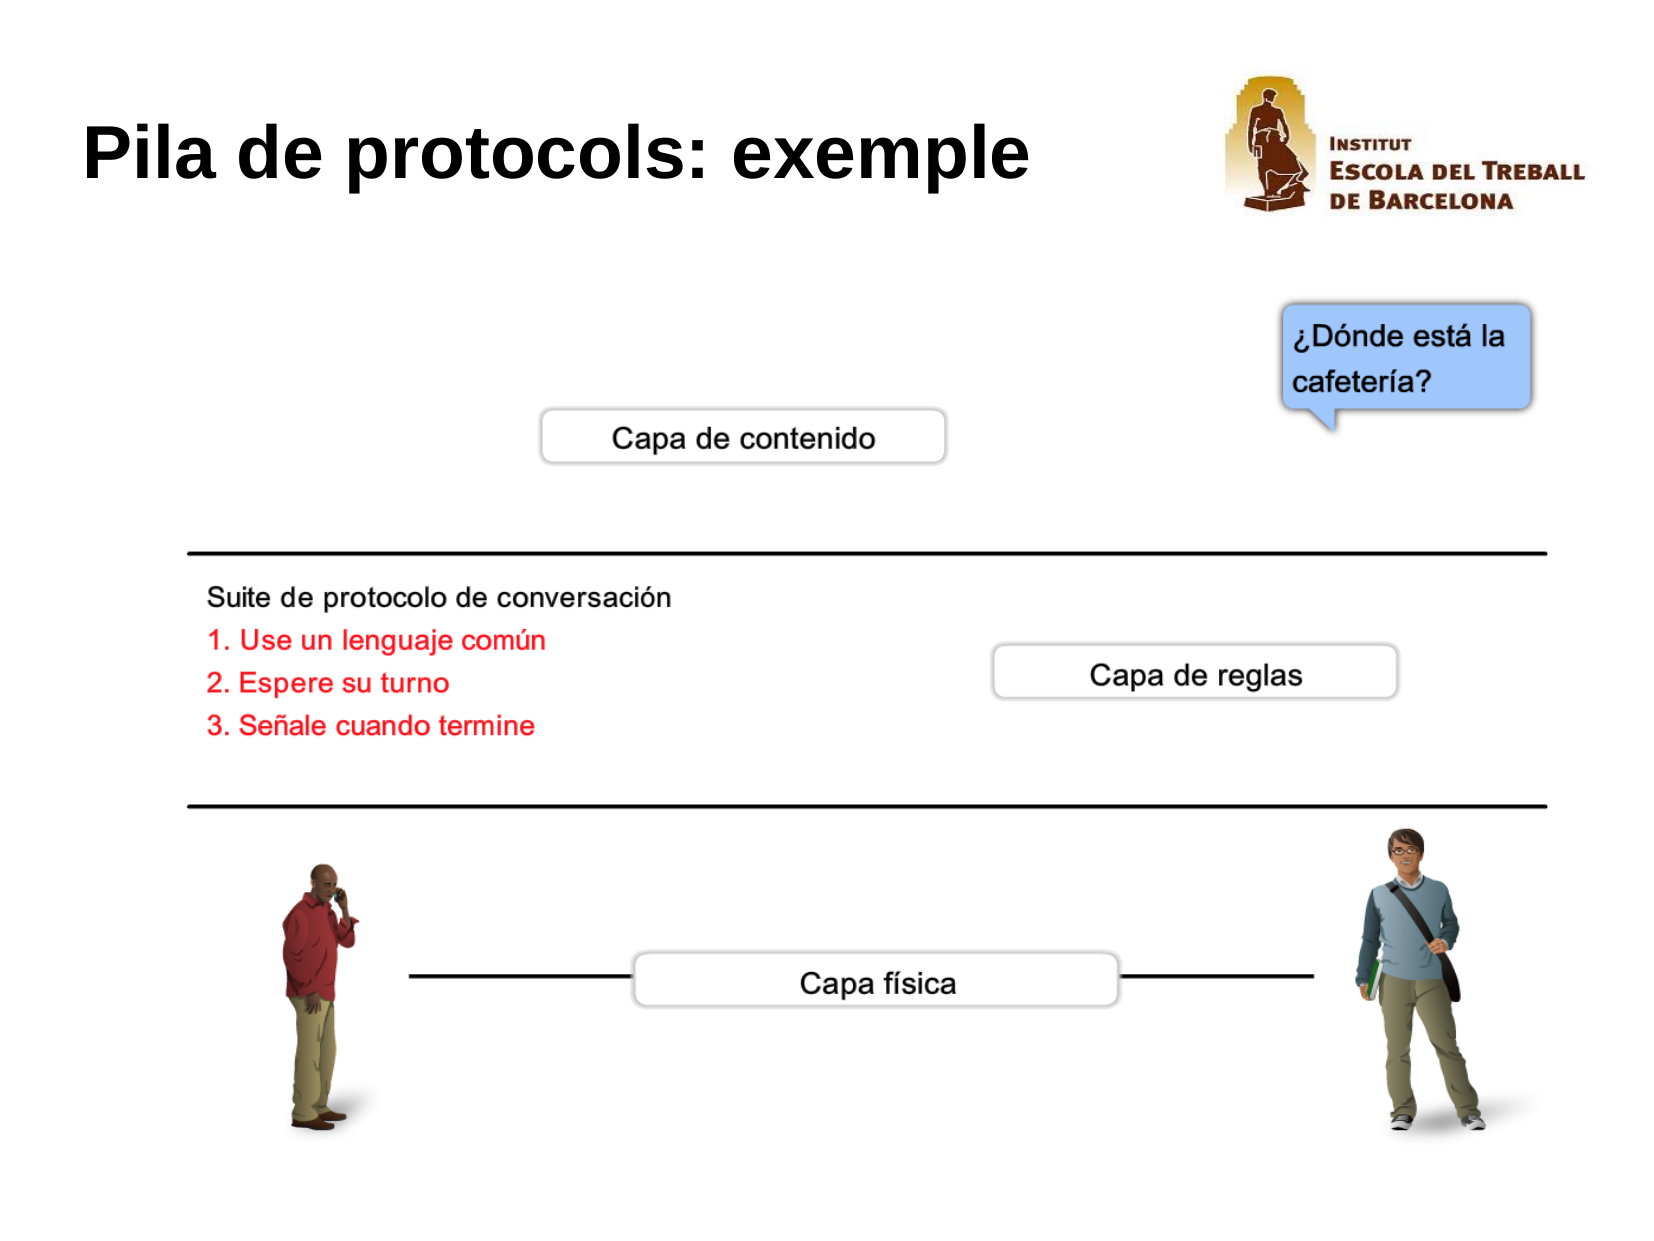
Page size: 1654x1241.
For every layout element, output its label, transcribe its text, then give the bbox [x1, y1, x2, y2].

picture [1204, 70, 1595, 223]
picture [102, 271, 1571, 1158]
title Pila de protocols: exemple [82, 49, 1571, 257]
